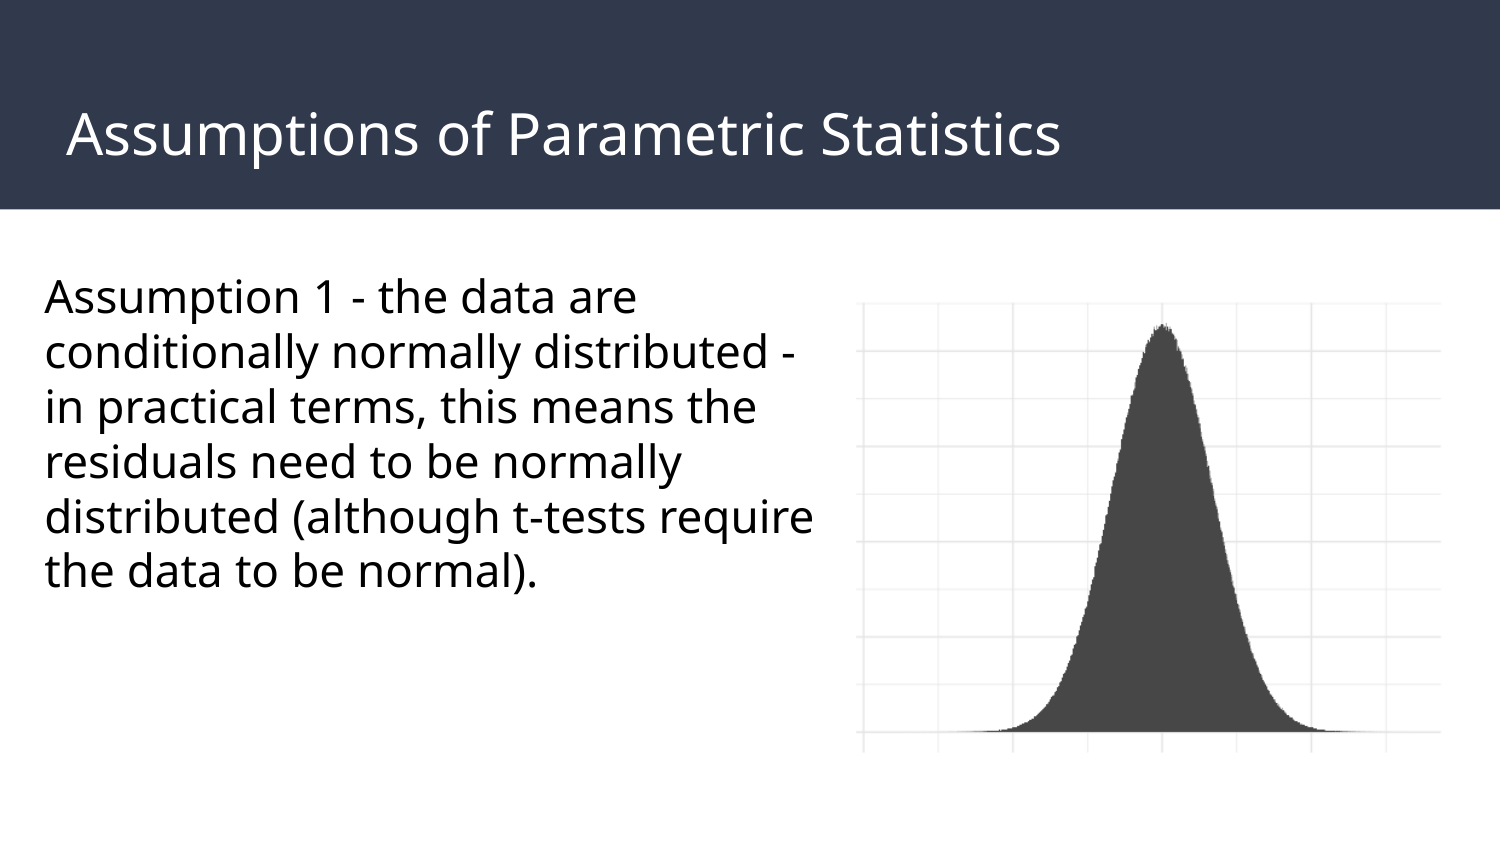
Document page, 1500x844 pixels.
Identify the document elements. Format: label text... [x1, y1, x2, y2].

text_box Assumption 1 - the data are conditionally normally distributed - in practical terms, this means the residuals need to be normally distributed (although t-tests require the data to be normal). [29, 252, 844, 808]
title Assumptions of Parametric Statistics [51, 82, 1449, 185]
picture [843, 294, 1450, 766]
